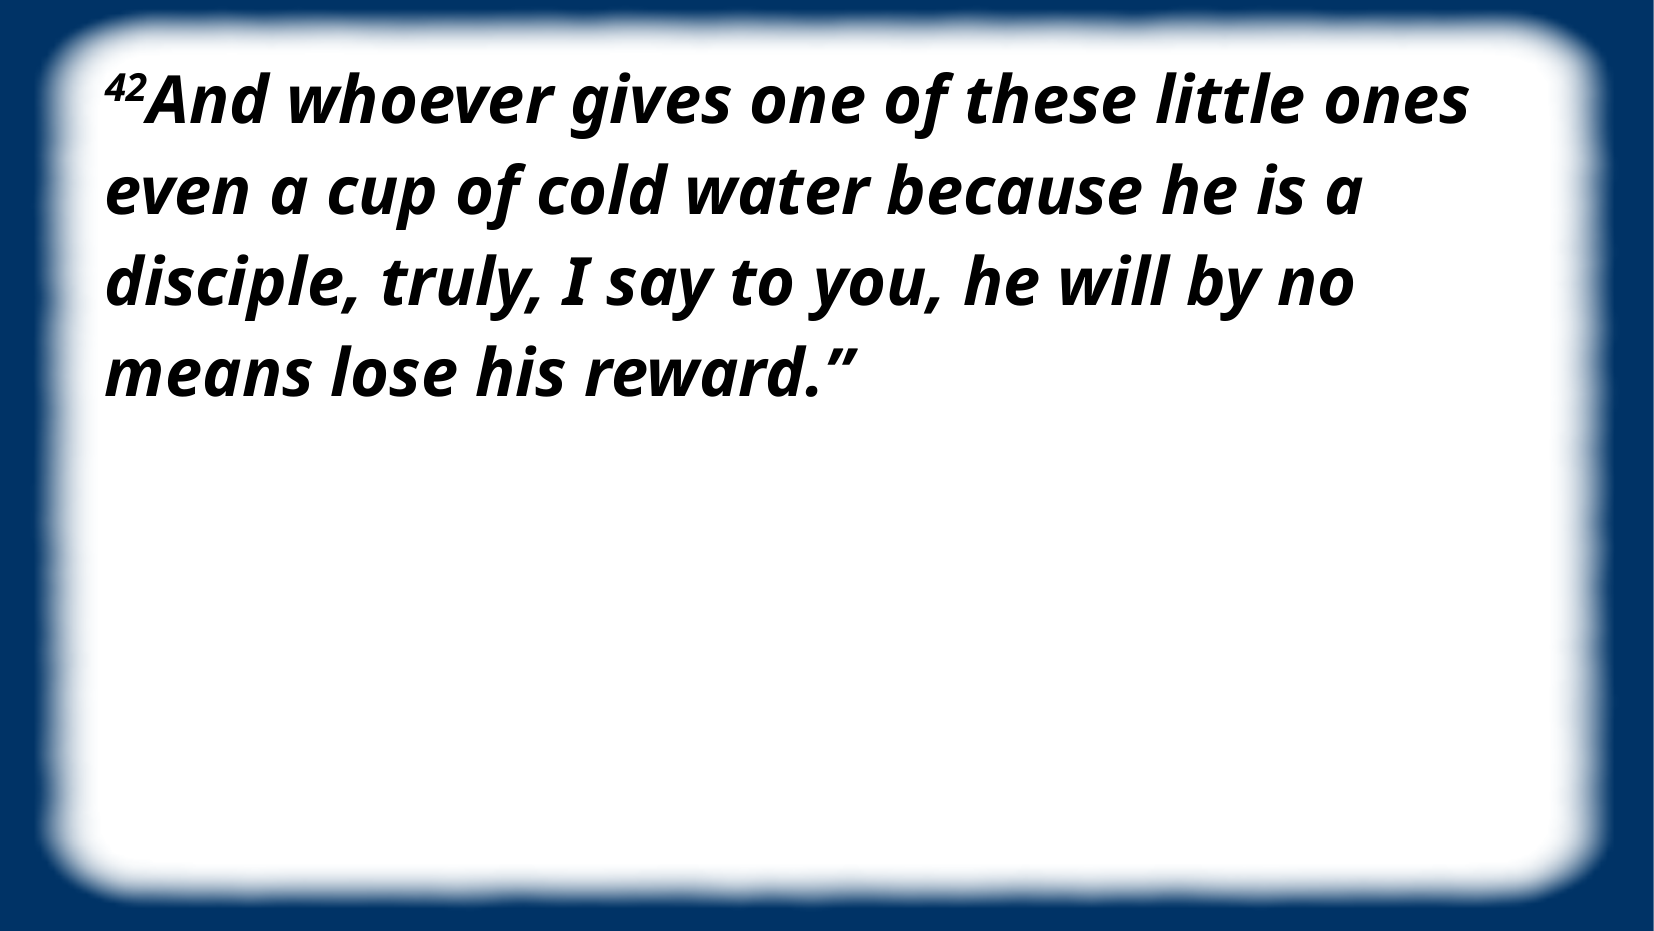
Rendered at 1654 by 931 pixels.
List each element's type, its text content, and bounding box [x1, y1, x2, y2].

text_box 42And whoever gives one of these little ones even a cup of cold water because he is a disciple, truly, I say to you, he will by no means lose his reward.” [90, 45, 1561, 471]
picture [0, 0, 1654, 931]
